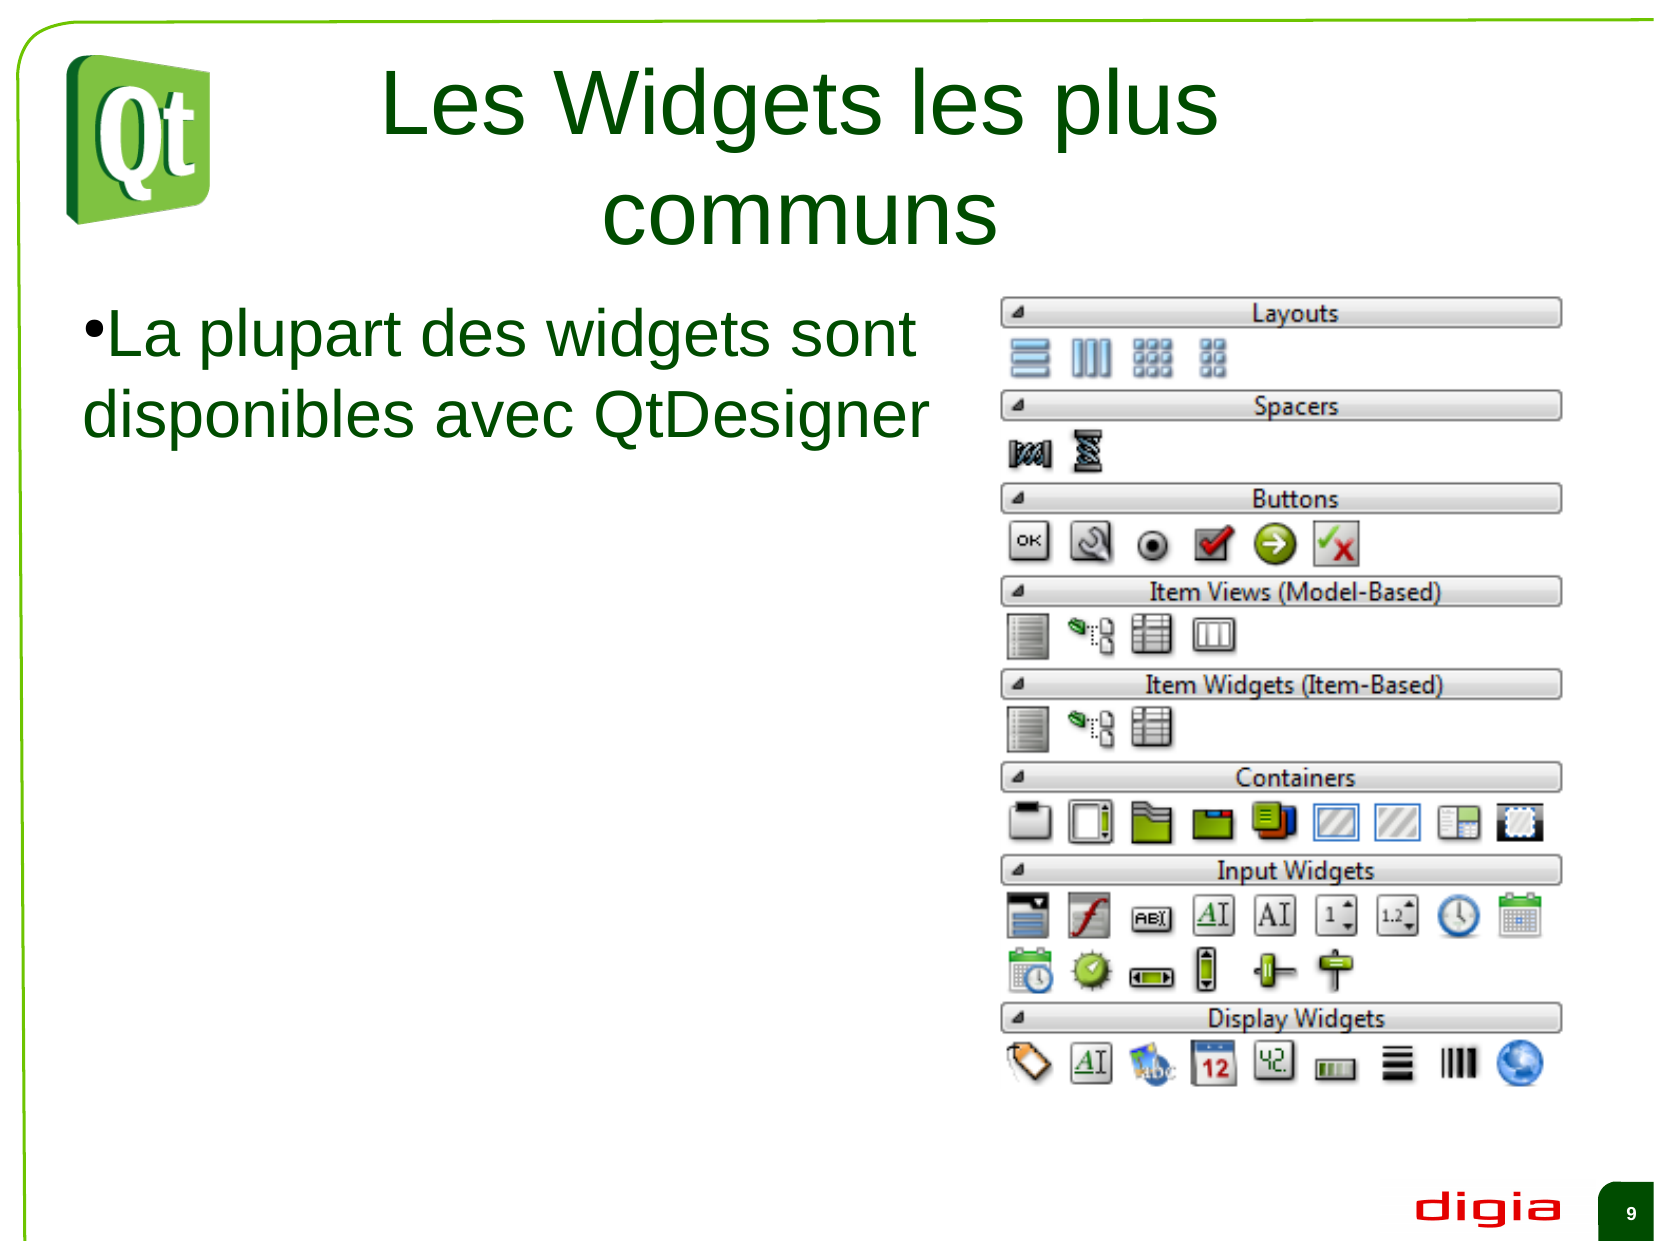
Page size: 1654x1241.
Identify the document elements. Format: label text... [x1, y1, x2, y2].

picture [1361, 17, 1654, 287]
list La plupart des widgets sont disponibles avec QtDesigner [82, 290, 1004, 1094]
title Les Widgets les plus communs [263, 49, 1339, 257]
picture [999, 295, 1565, 1089]
